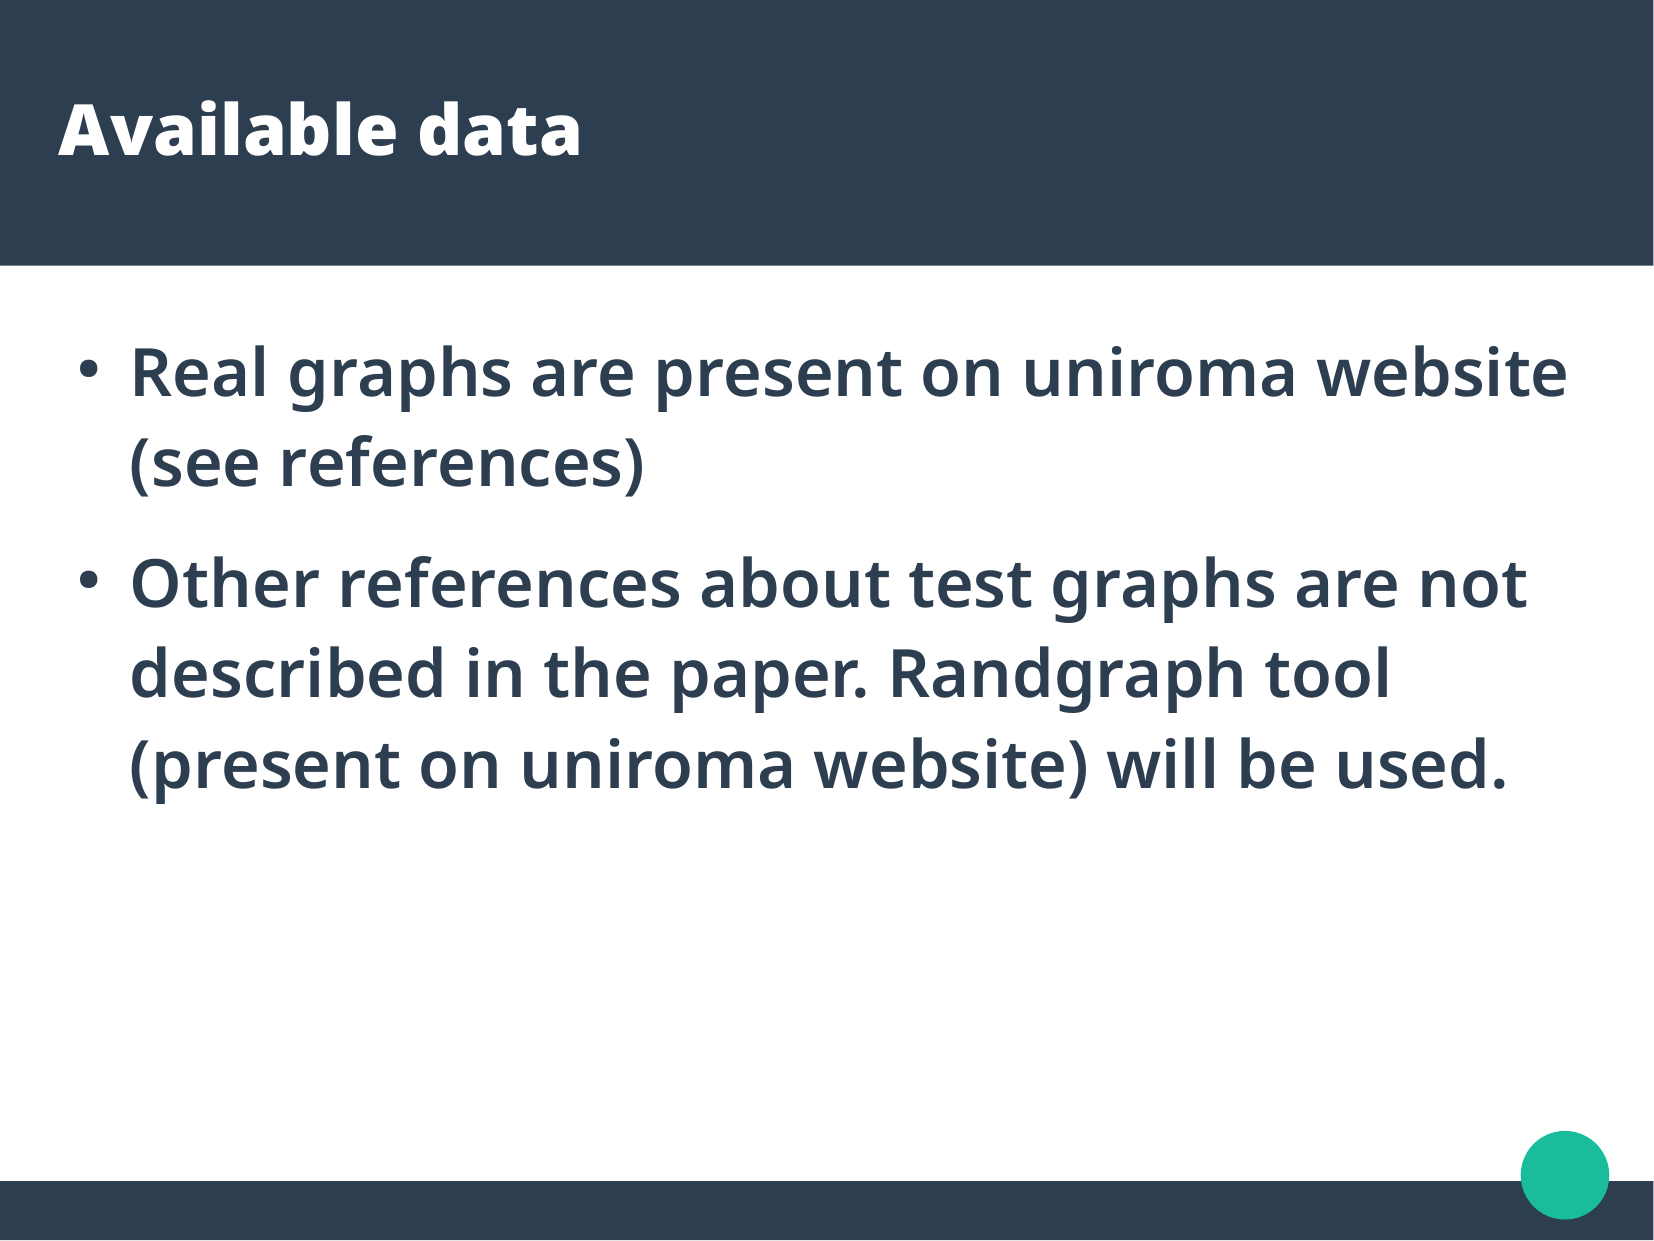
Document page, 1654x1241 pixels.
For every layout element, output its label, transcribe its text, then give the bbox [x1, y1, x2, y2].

list Real graphs are present on uniroma website (see references) Other references about test graphs are not described in the paper. Randgraph tool (present on uniroma website) will be used. [59, 324, 1595, 1152]
title Available data [59, 49, 1595, 207]
